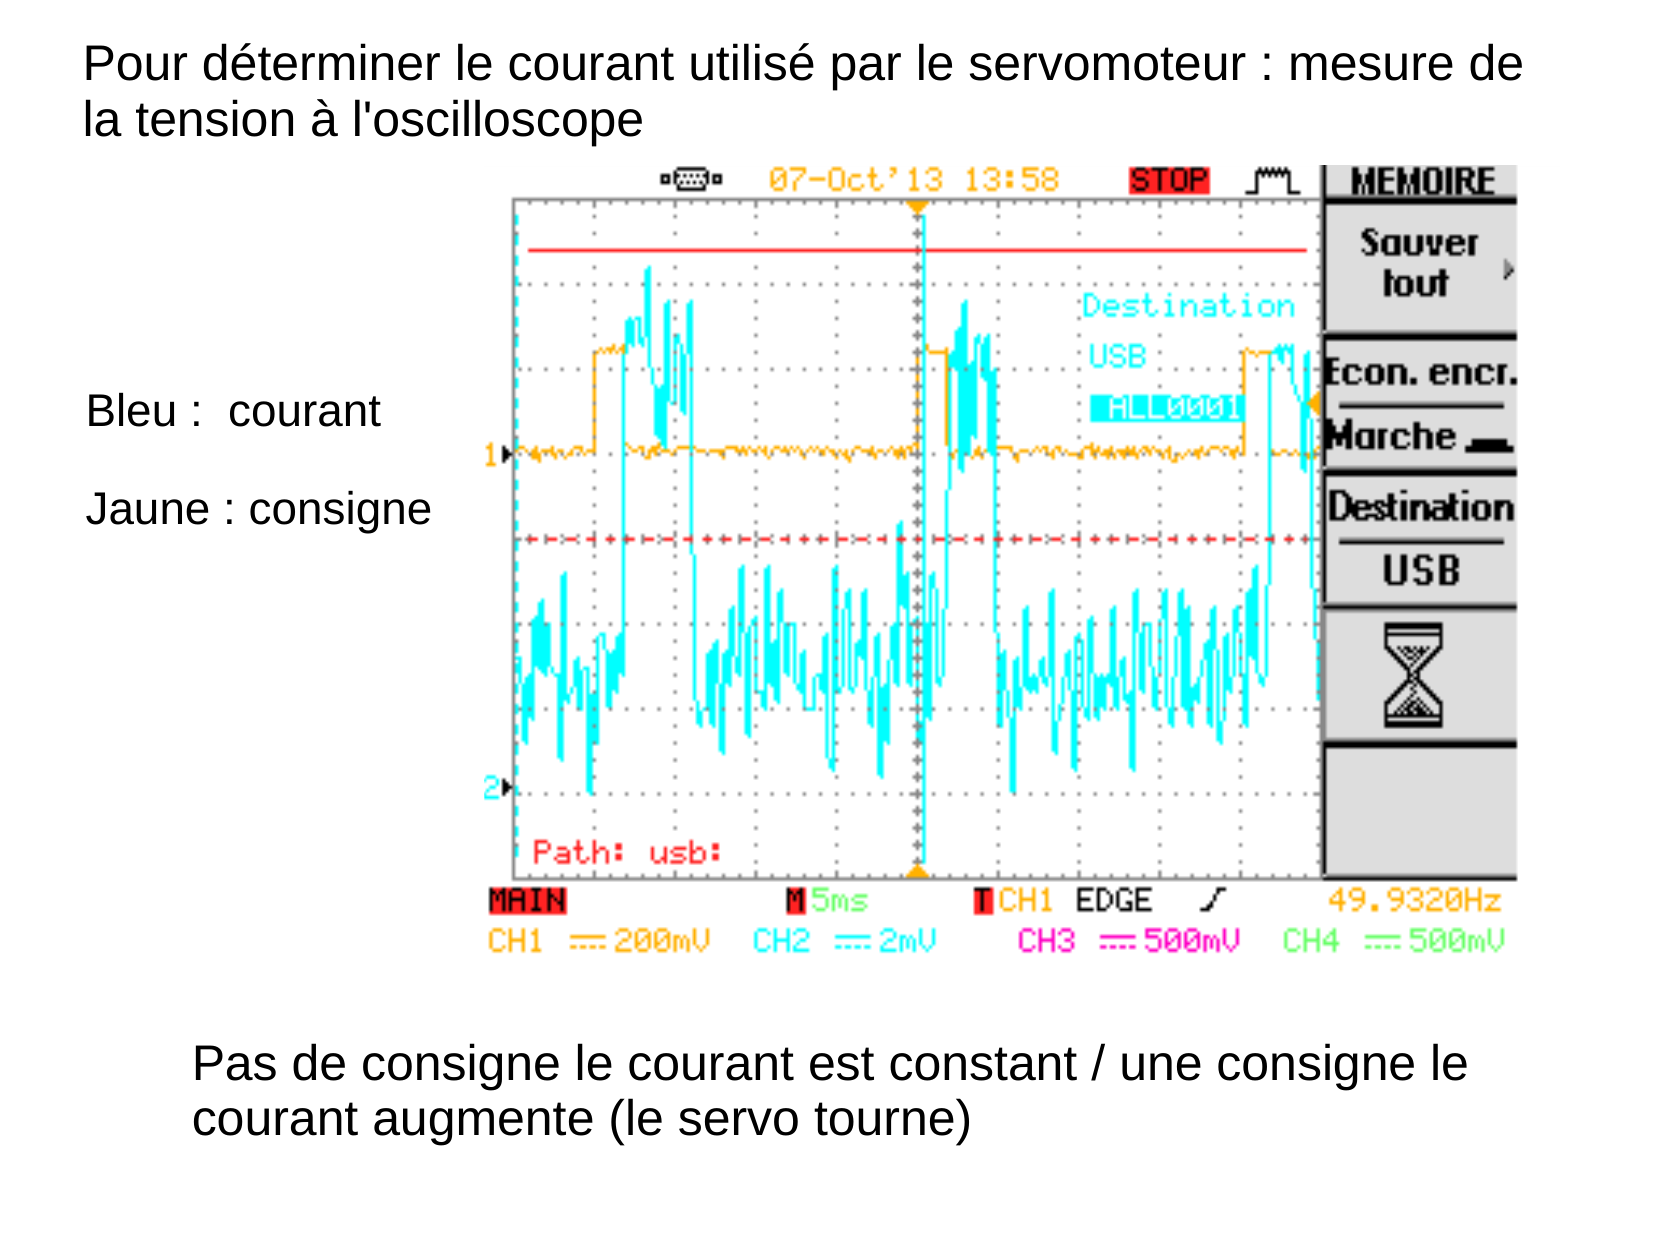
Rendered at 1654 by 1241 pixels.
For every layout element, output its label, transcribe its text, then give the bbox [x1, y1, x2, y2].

text_box Pas de consigne le courant est constant / une consigne le courant augmente (le servo tourne) [177, 1027, 1607, 1241]
picture [484, 165, 1560, 1004]
text_box Bleu : courant Jaune : consigne [70, 377, 449, 589]
list Pour déterminer le courant utilisé par le servomoteur : mesure de la tension à l'oscilloscope [82, 35, 1571, 1109]
